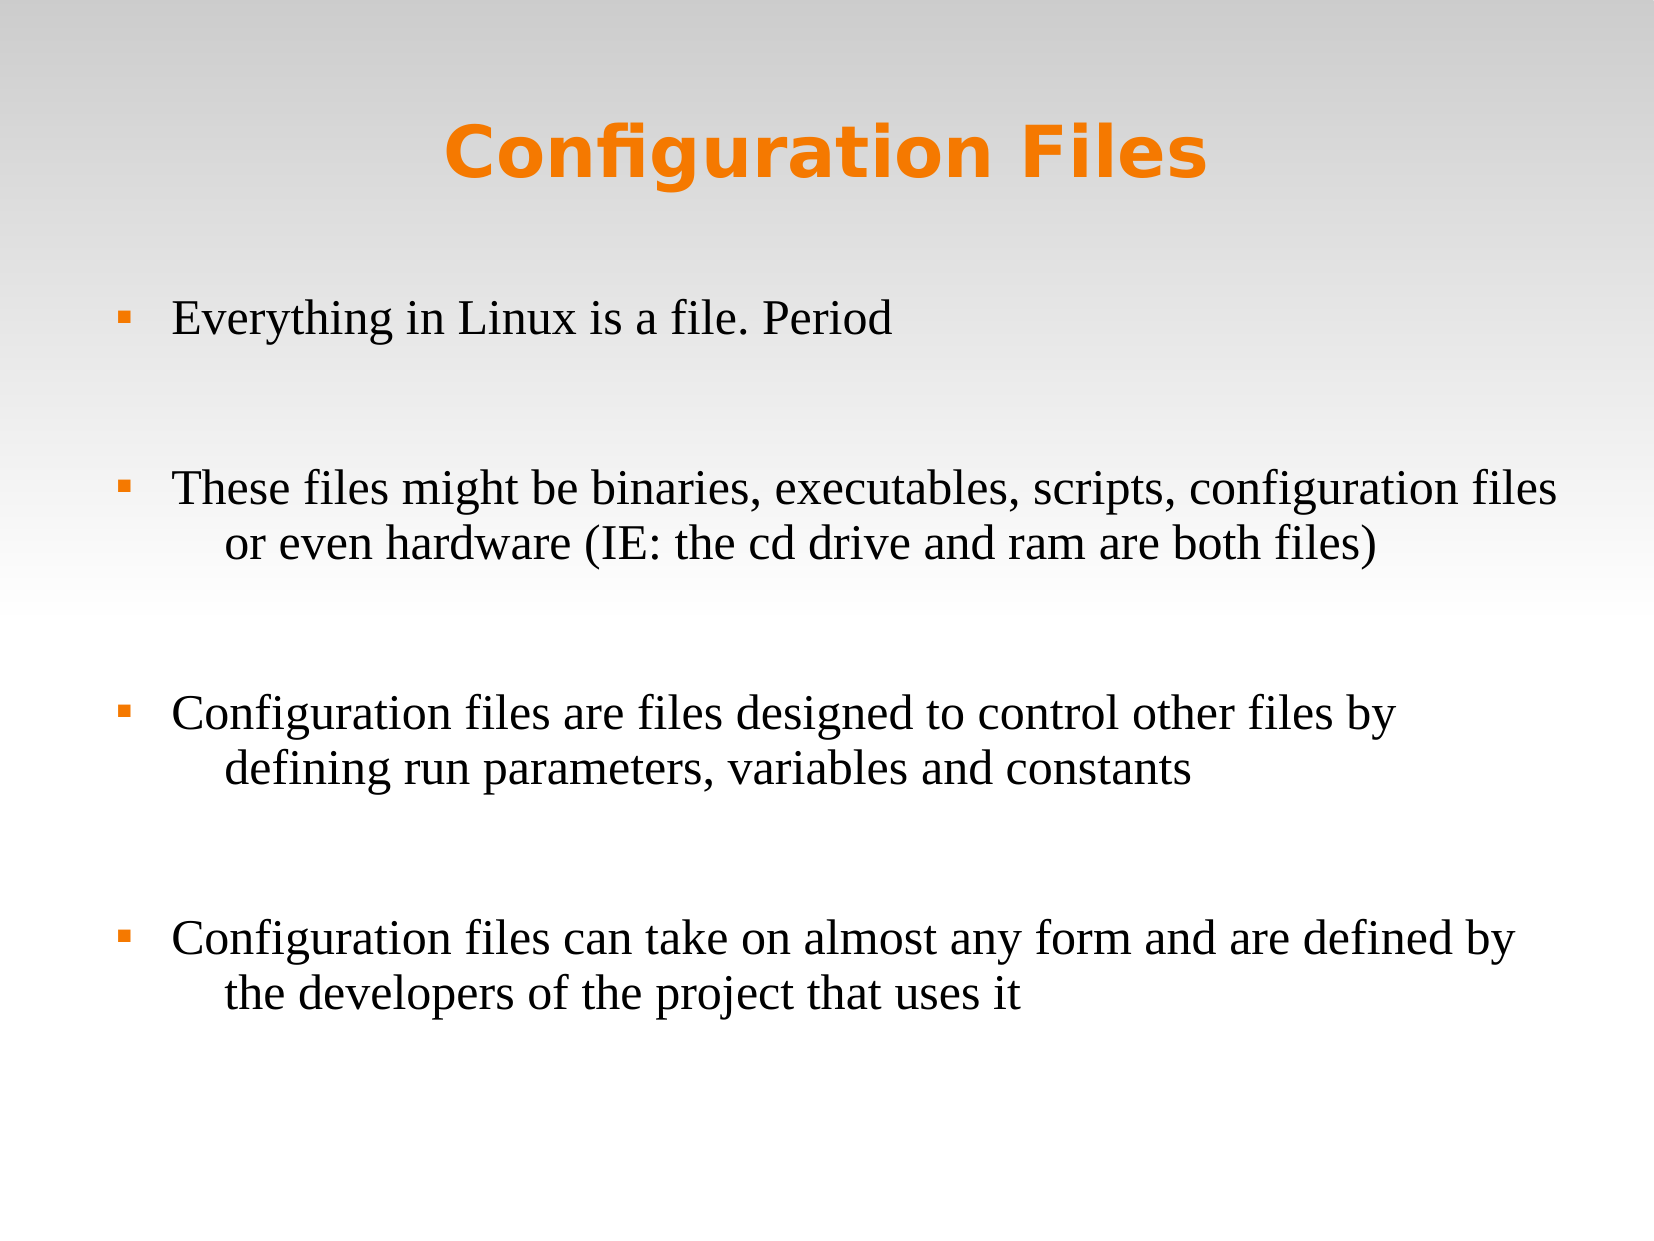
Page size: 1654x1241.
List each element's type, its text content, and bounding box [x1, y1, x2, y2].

title Configuration Files [82, 49, 1571, 257]
list Everything in Linux is a file. Period These files might be binaries, executables, scripts, configuration files or even hardware (IE: the cd drive and ram are both files) Configuration files are files designed to control other files by defining run parameters, variables and constants Configuration files can take on almost any form and are defined by the developers of the project that uses it [82, 290, 1571, 1109]
